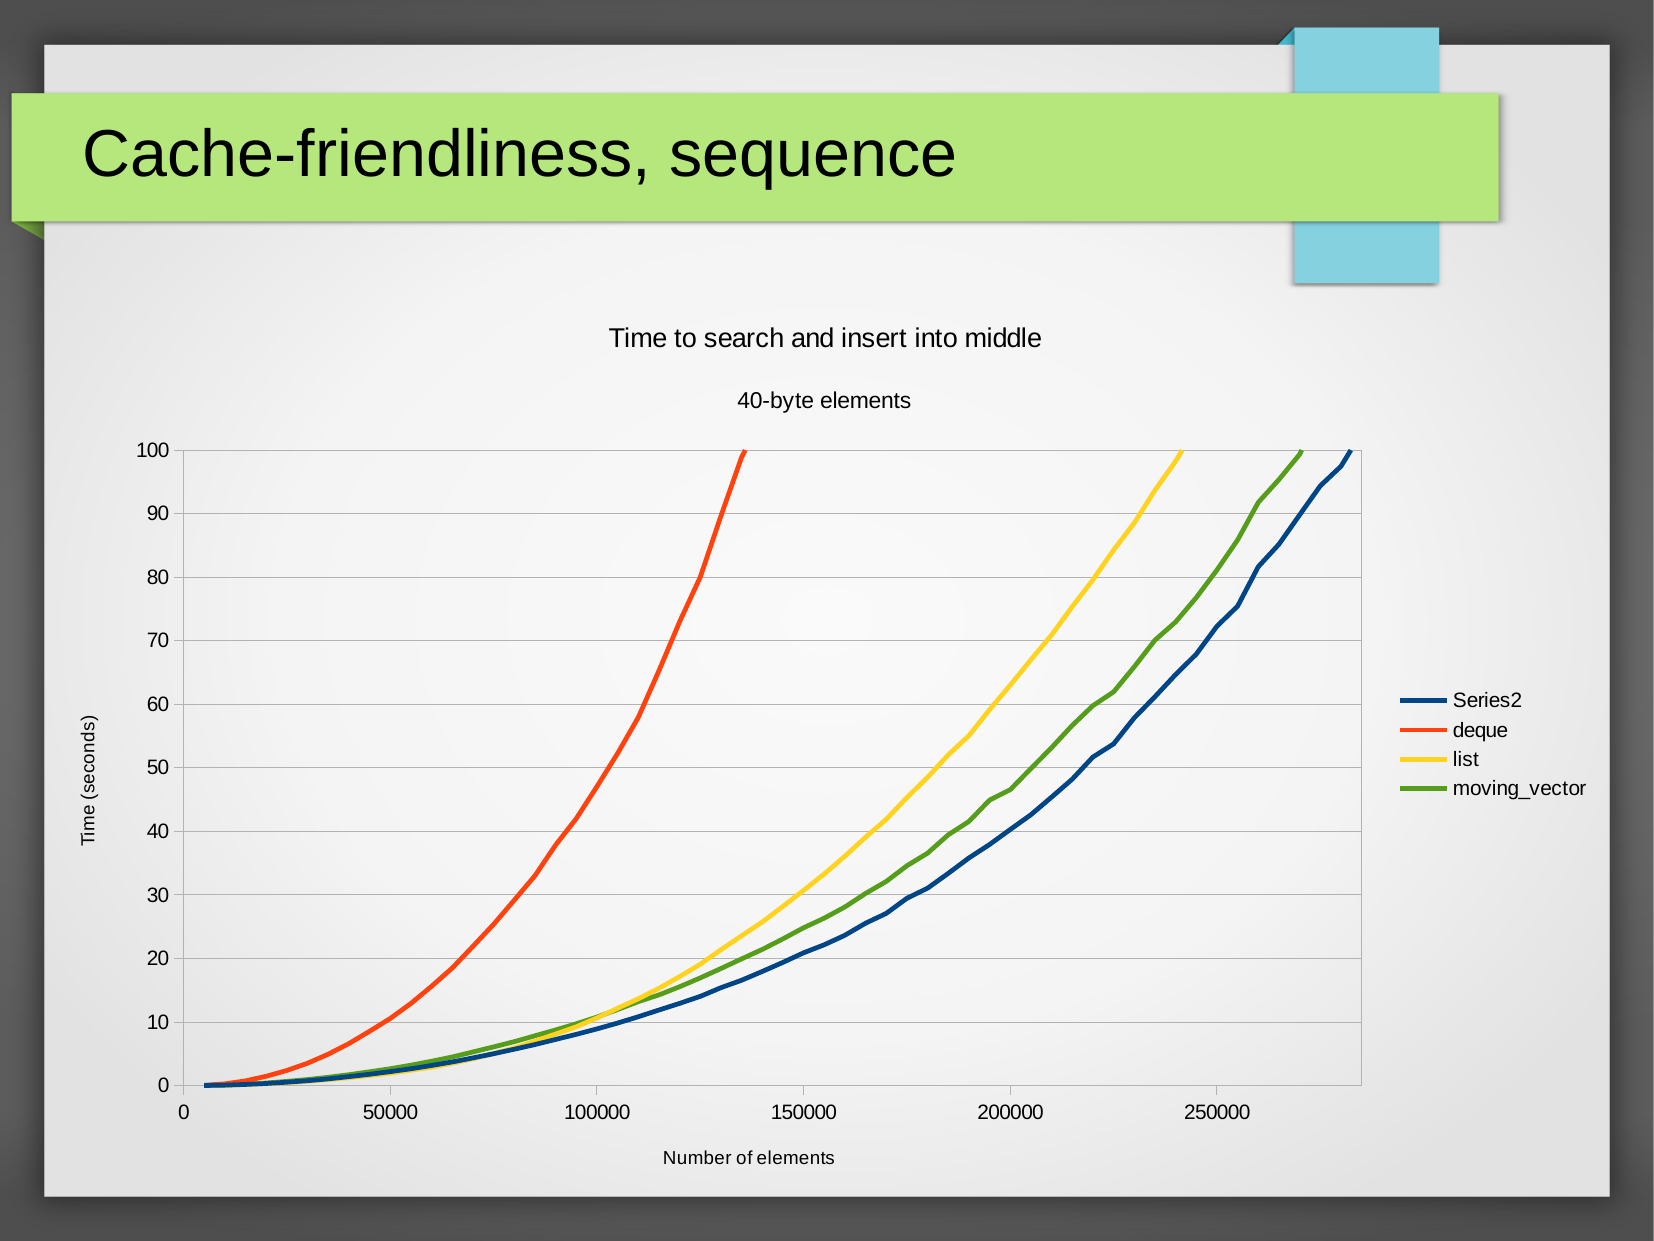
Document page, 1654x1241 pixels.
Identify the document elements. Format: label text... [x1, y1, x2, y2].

title Cache-friendliness, sequence [82, 94, 1264, 213]
picture [0, 0, 1654, 1241]
chart [45, 289, 1606, 1201]
